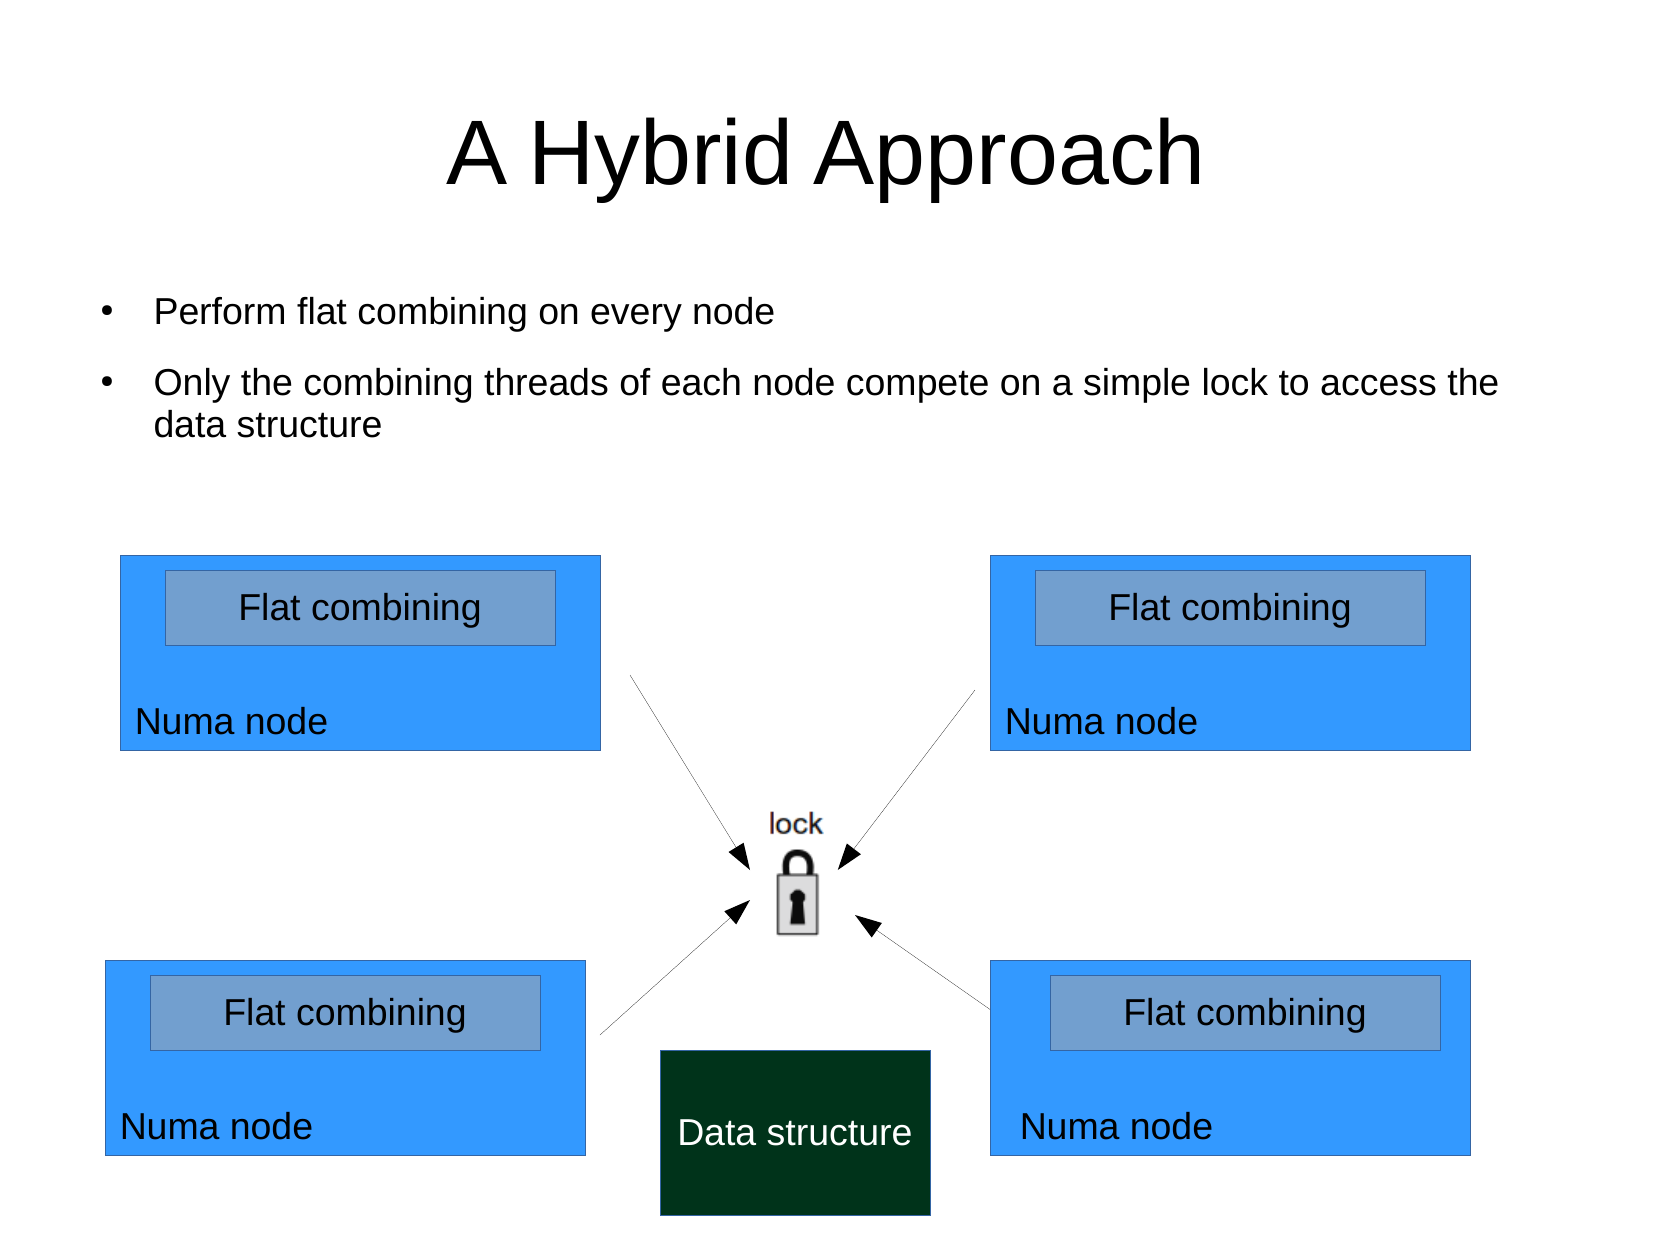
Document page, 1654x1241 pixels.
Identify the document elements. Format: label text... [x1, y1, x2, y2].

text_box Flat combining [165, 570, 556, 646]
text_box Numa node [990, 693, 1246, 751]
text_box Flat combining [150, 975, 541, 1051]
text_box Numa node [120, 693, 376, 751]
picture [705, 779, 838, 998]
text_box Flat combining [1050, 975, 1441, 1051]
text_box Numa node [1005, 1098, 1261, 1156]
title A Hybrid Approach [82, 49, 1571, 257]
list Perform flat combining on every node Only the combining threads of each node compete on a simple lock to access the data structure [82, 290, 1571, 1010]
text_box [120, 555, 601, 751]
text_box [990, 555, 1471, 751]
text_box Data structure [660, 1050, 931, 1216]
text_box Numa node [105, 1098, 361, 1156]
text_box Flat combining [1035, 570, 1426, 646]
text_box [990, 960, 1471, 1156]
text_box [105, 960, 586, 1156]
